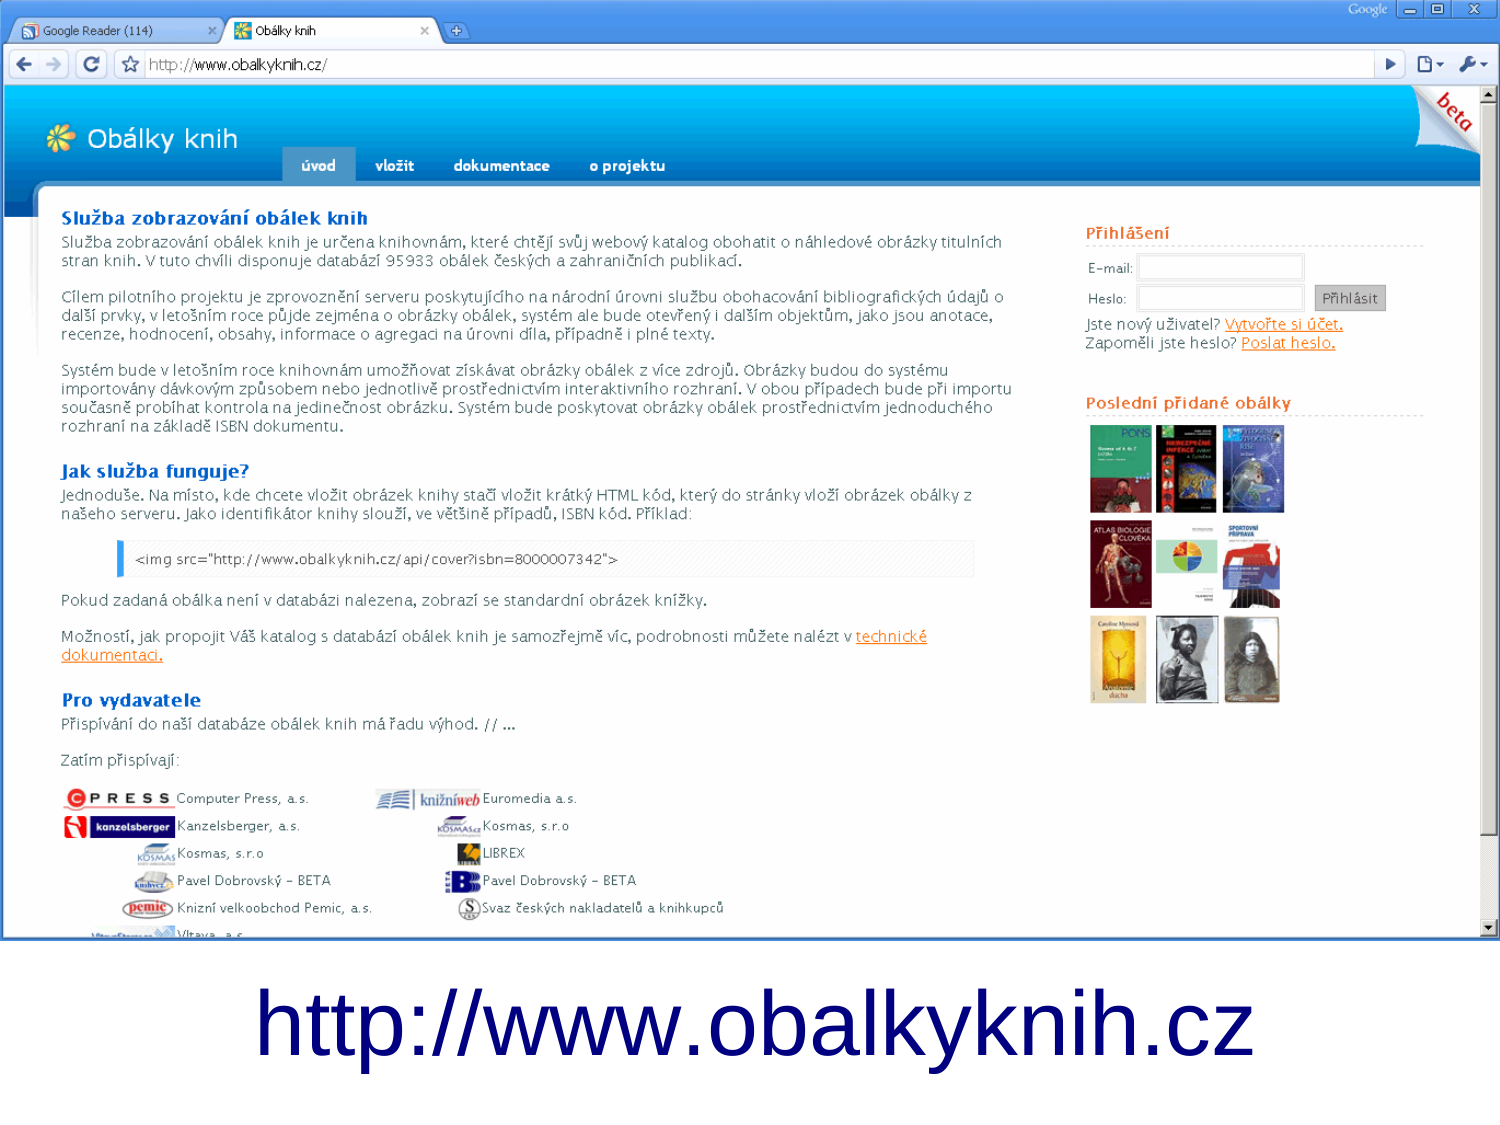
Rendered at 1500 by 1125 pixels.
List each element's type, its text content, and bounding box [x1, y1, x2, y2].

picture [0, 0, 1500, 941]
title http://www.obalkyknih.cz [236, 941, 1278, 1125]
